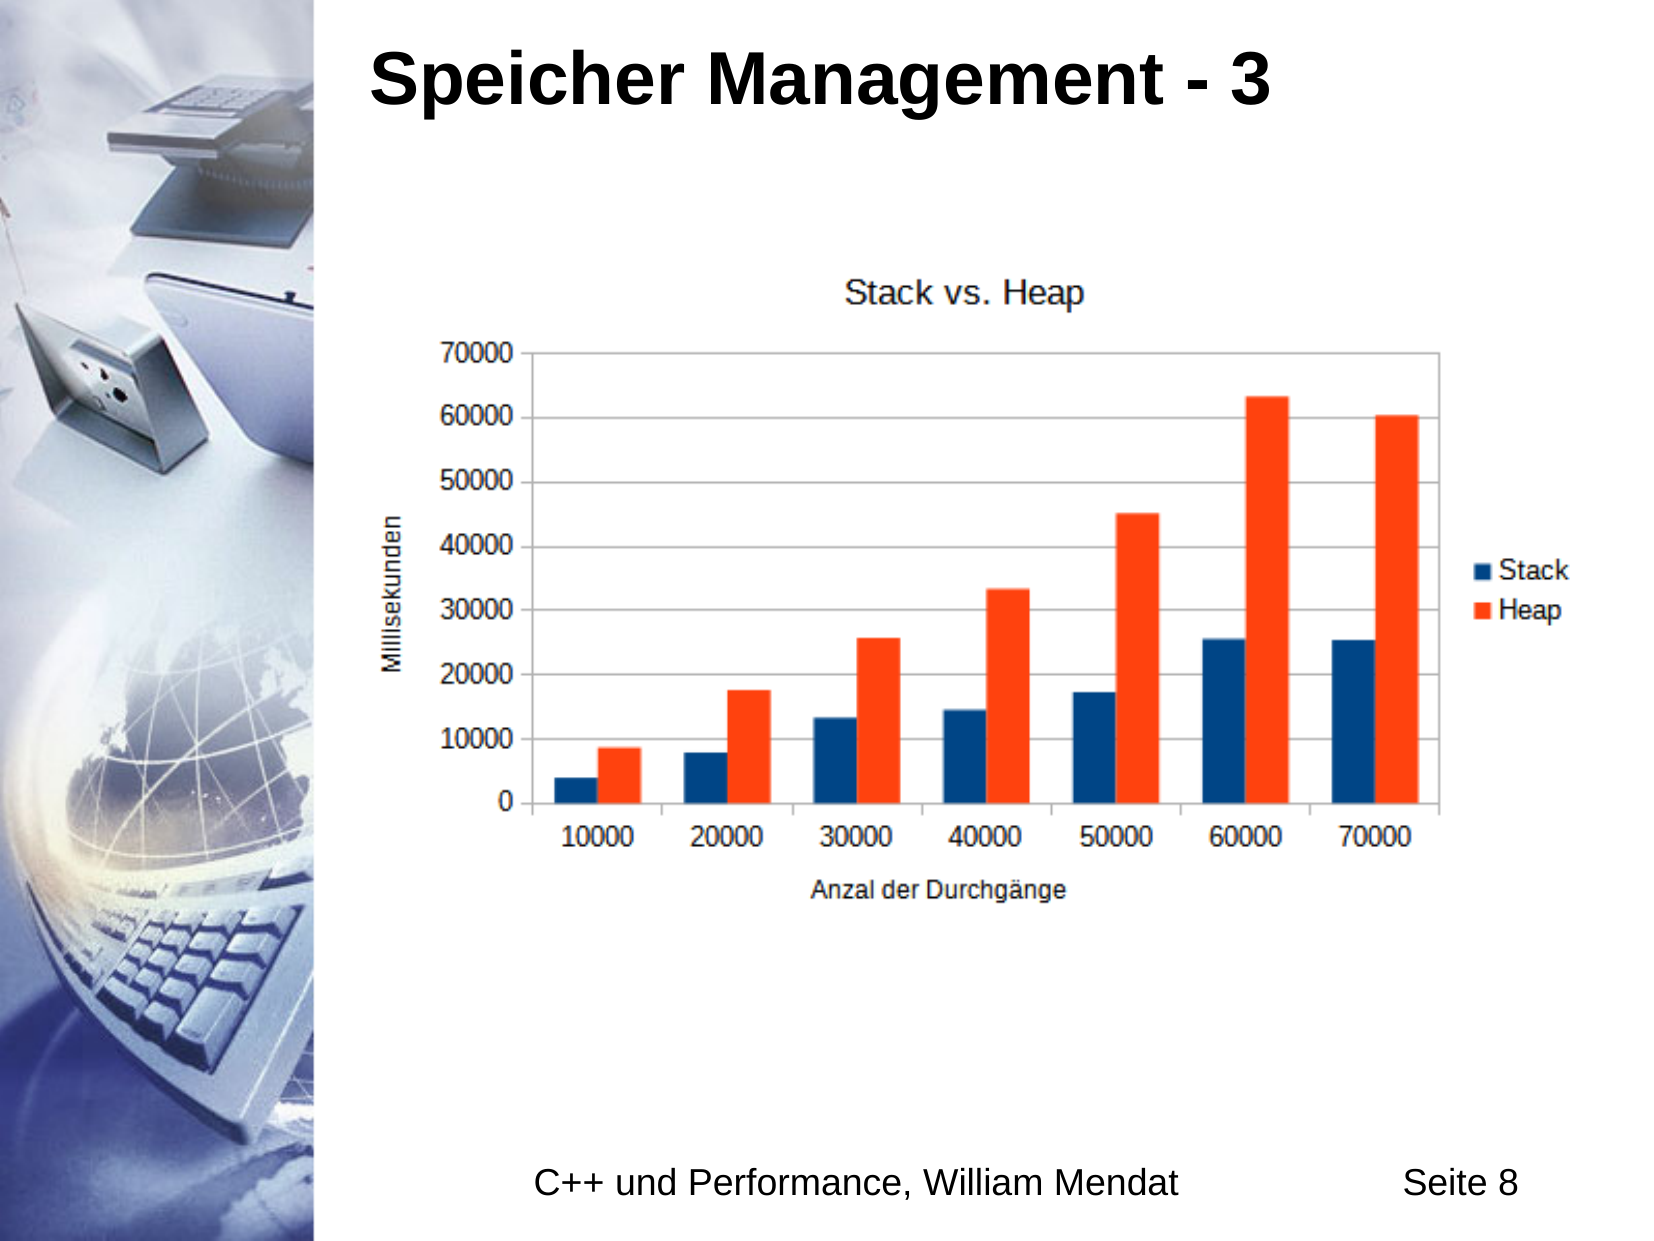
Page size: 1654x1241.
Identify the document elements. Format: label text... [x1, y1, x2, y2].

text_box Seite 8 [1387, 1153, 1625, 1211]
text_box C++ und Performance, William Mendat [354, 1153, 1359, 1241]
text_box Speicher Management - 3 [354, 29, 1625, 129]
picture [0, 0, 1654, 1241]
